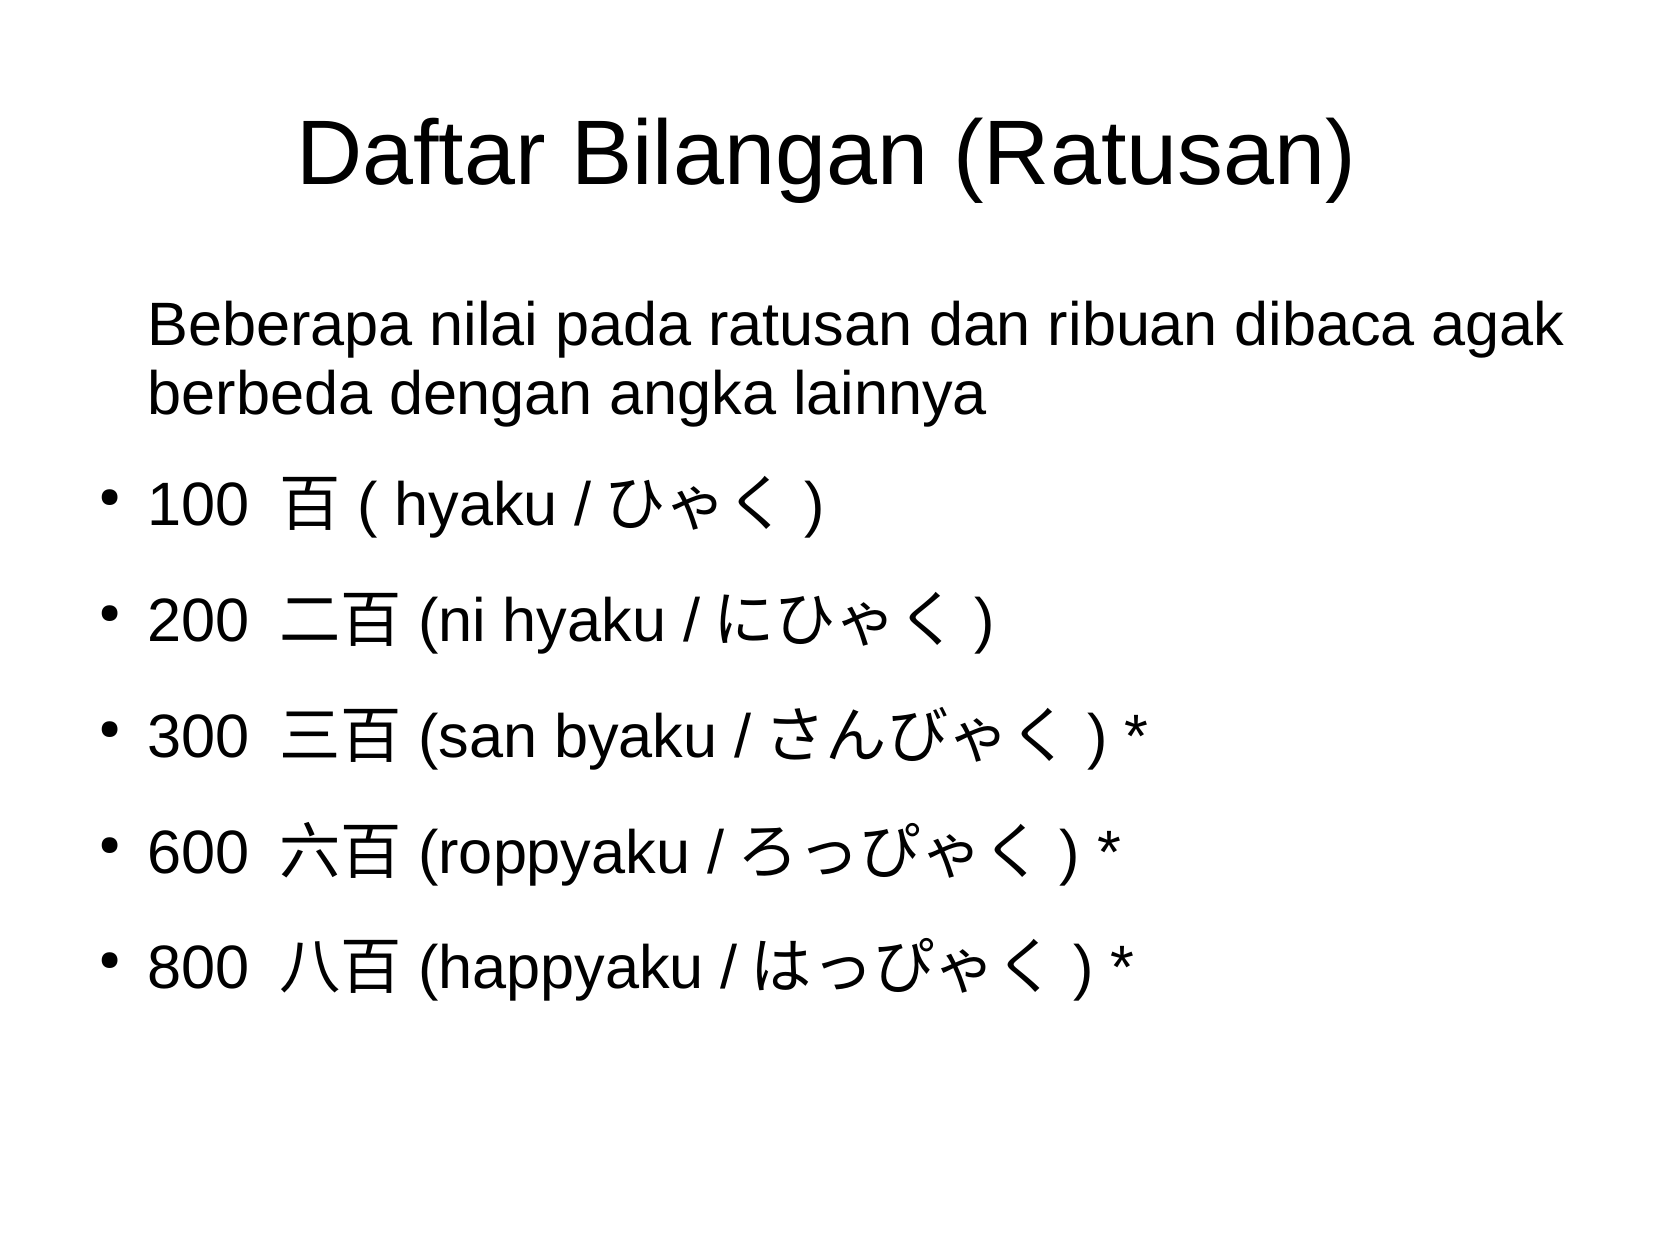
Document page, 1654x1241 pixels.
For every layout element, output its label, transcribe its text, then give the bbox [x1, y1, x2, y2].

list Beberapa nilai pada ratusan dan ribuan dibaca agak berbeda dengan angka lainnya 100 百( hyaku /ひゃく) 200 二百(ni hyaku /にひゃく) 300 三百(san byaku /さんびゃく) * 600 六百(roppyaku /ろっぴゃく) * 800 八百(happyaku /はっぴゃく) * [82, 290, 1571, 1010]
title Daftar Bilangan (Ratusan) [82, 49, 1571, 257]
